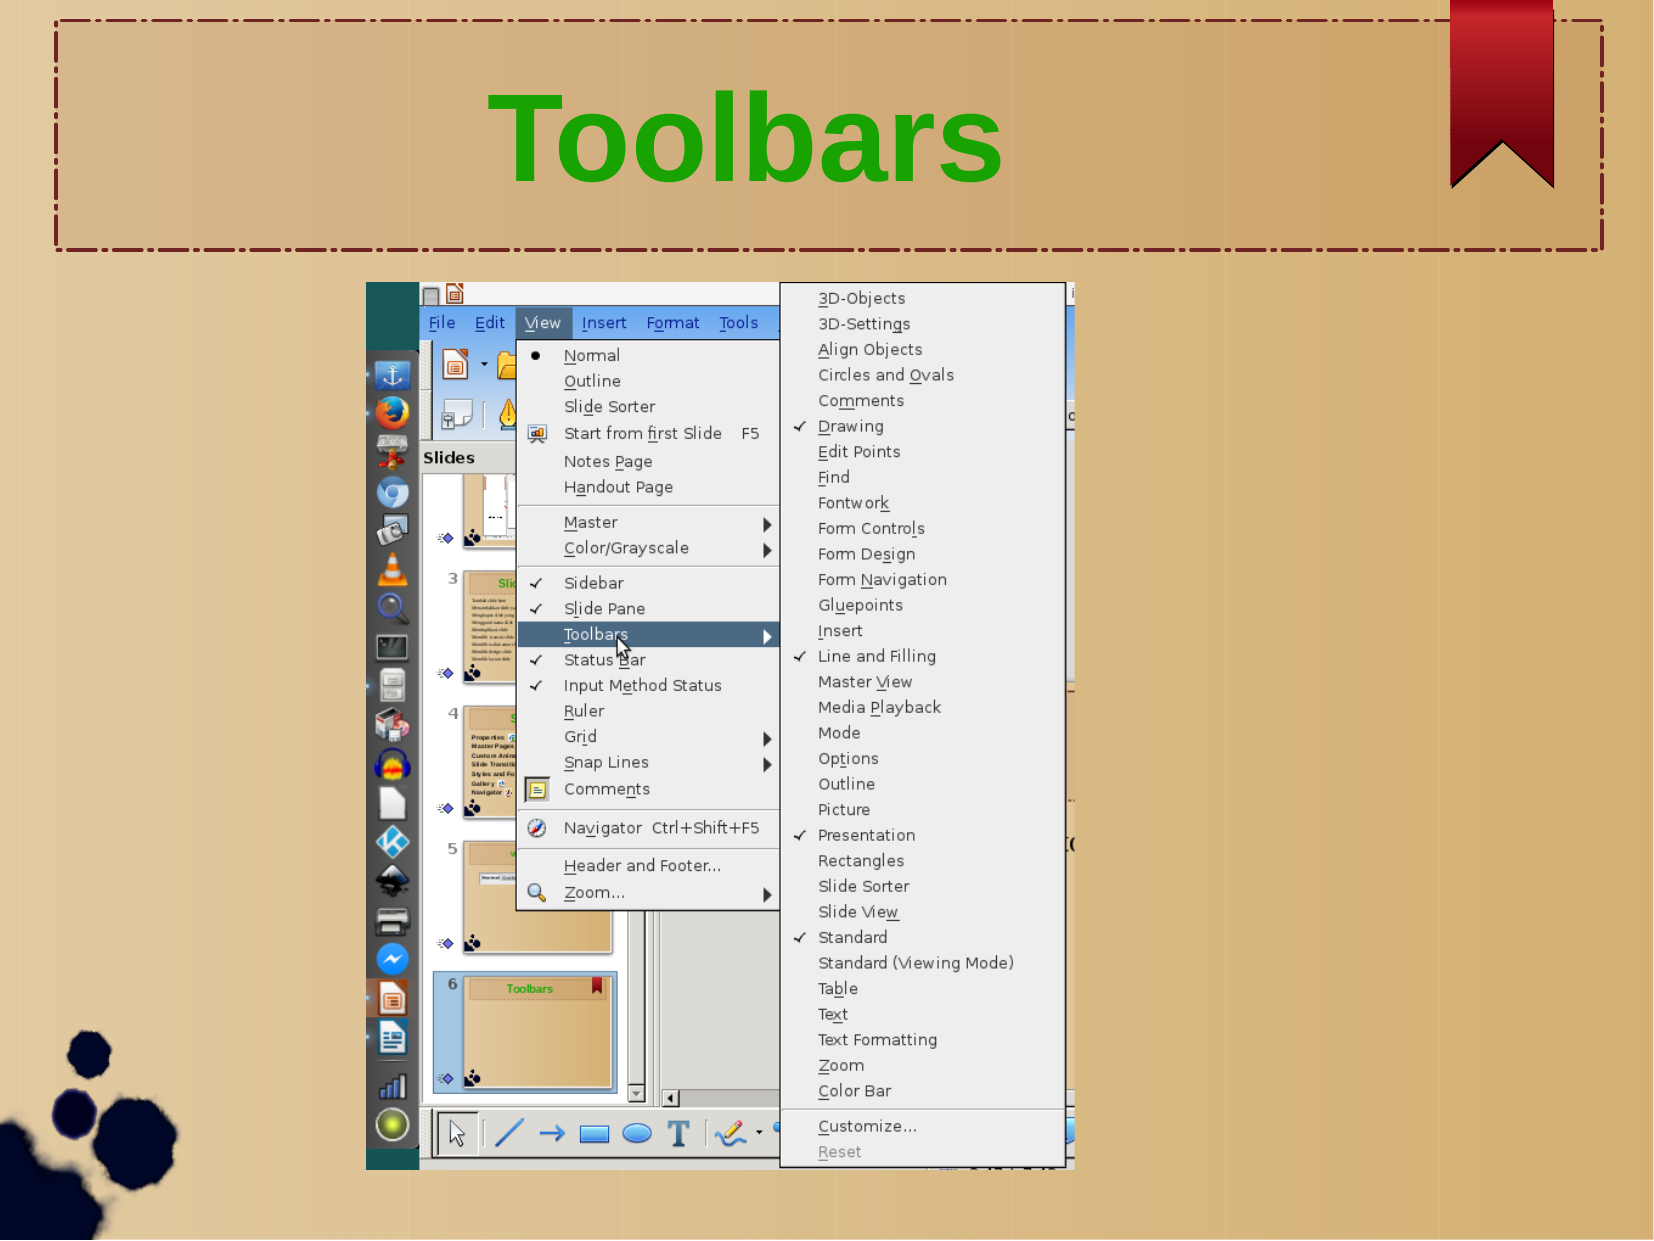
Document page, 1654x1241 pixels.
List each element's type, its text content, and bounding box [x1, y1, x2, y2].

title Toolbars [82, 47, 1412, 229]
picture [366, 282, 1075, 1170]
